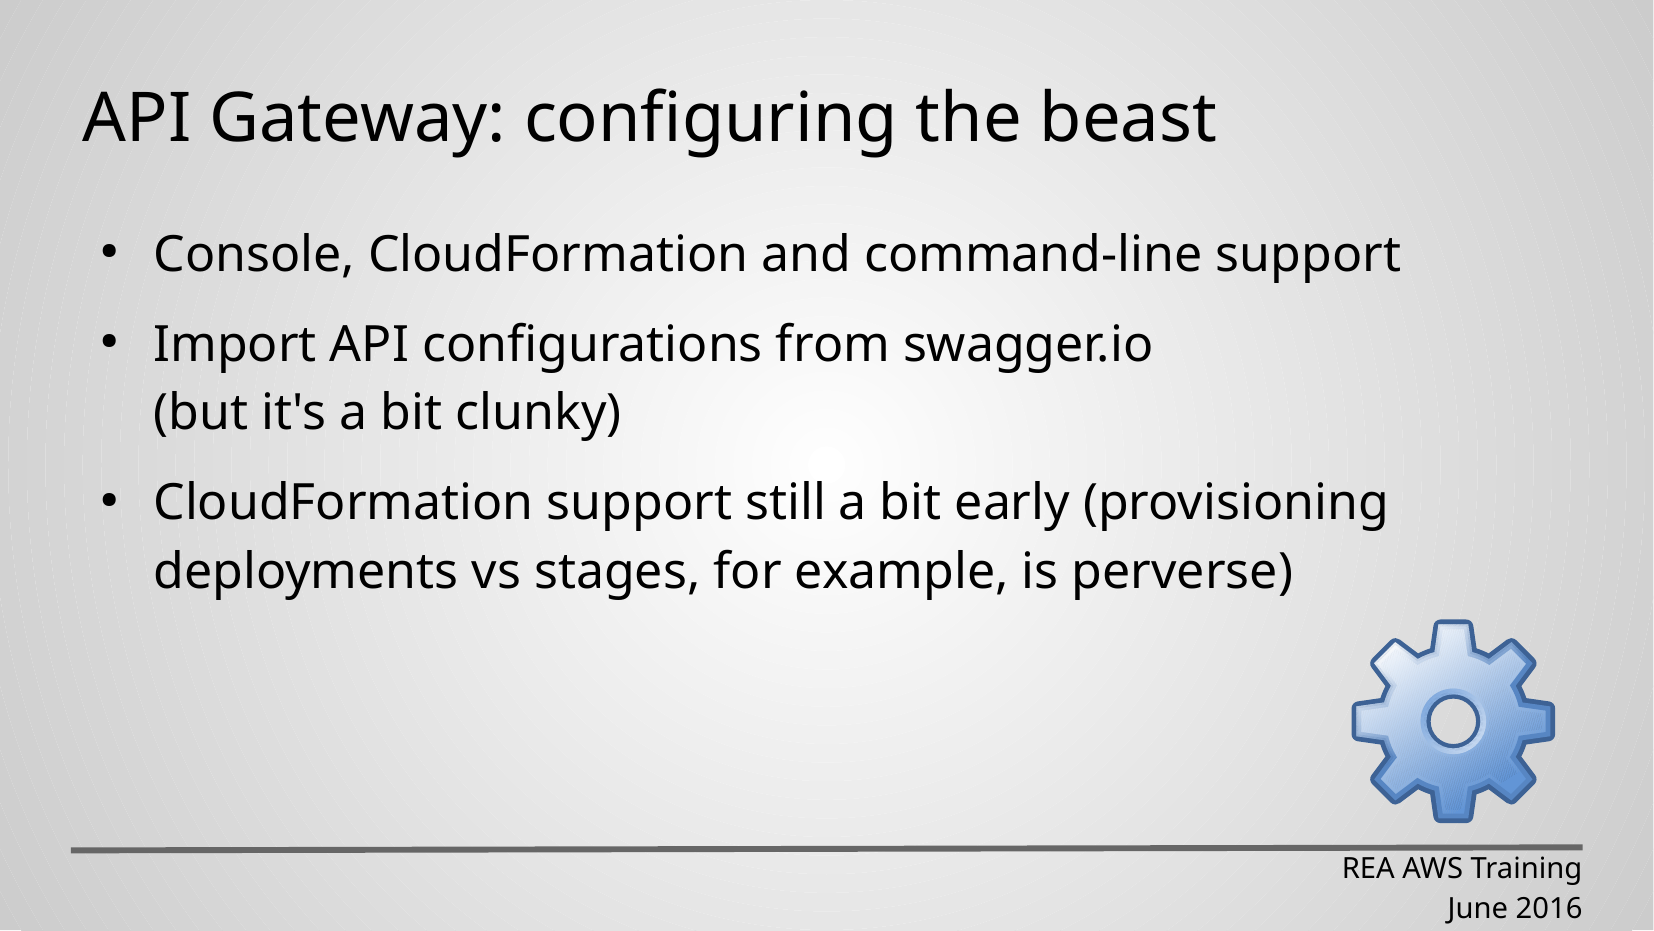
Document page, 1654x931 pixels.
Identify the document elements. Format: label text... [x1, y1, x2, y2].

title API Gateway: configuring the beast [82, 37, 1571, 193]
picture [1322, 590, 1583, 851]
list Console, CloudFormation and command-line support Import API configurations from swagger.io (but it's a bit clunky) CloudFormation support still a bit early (provisioning deployments vs stages, for example, is perverse) [82, 217, 1571, 827]
